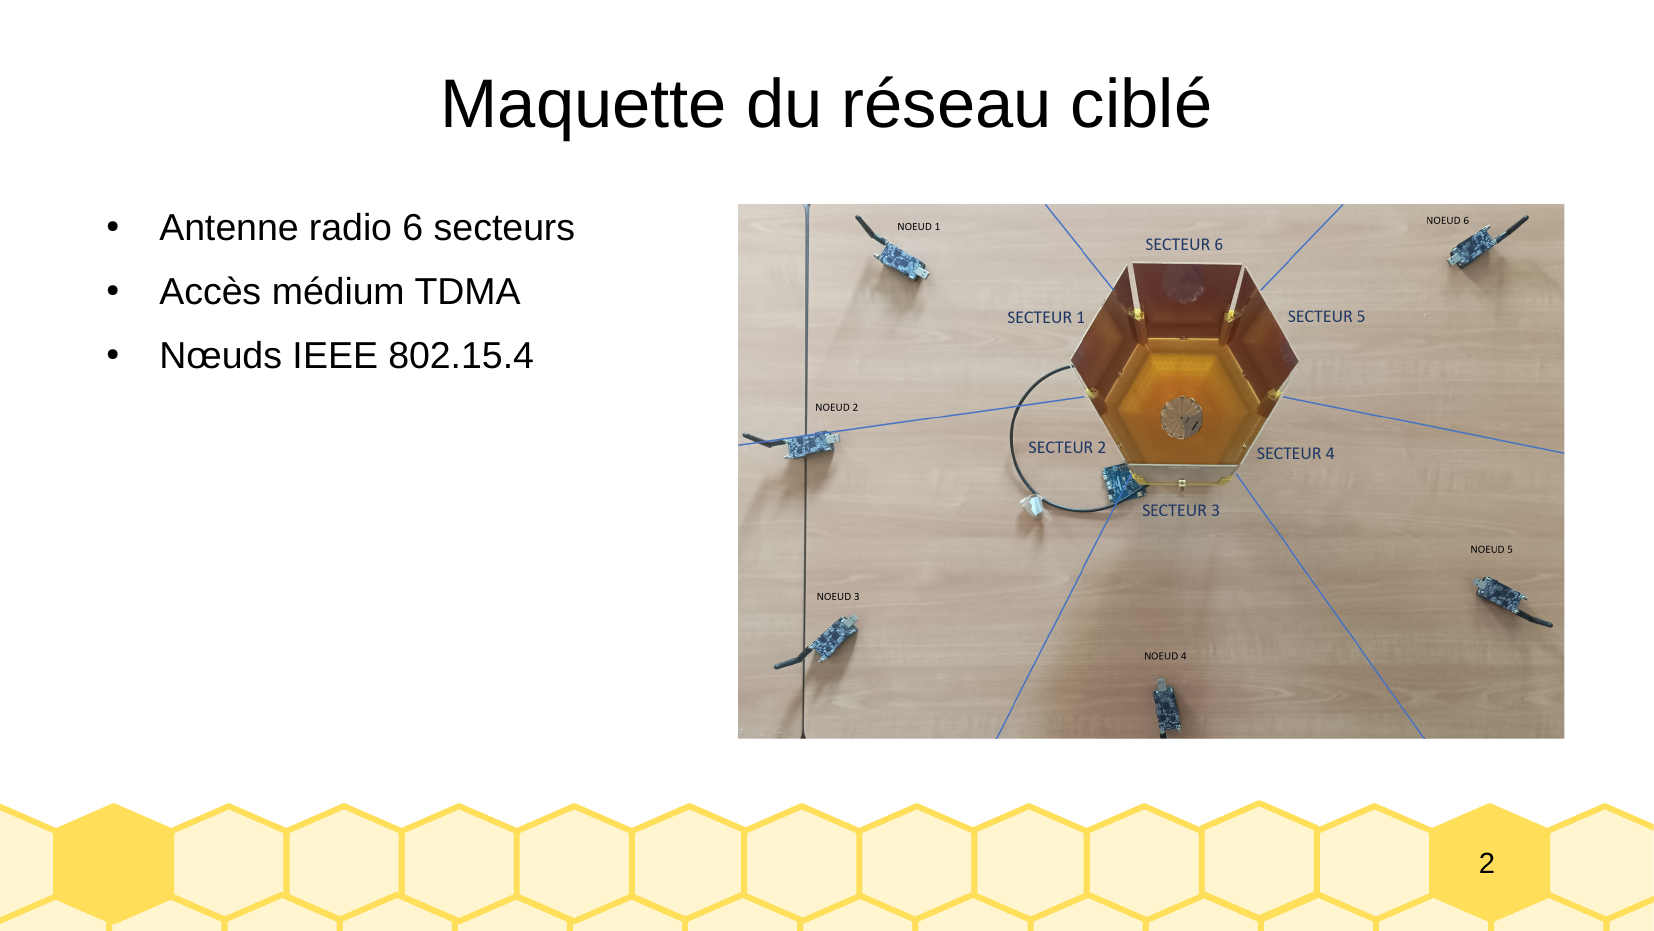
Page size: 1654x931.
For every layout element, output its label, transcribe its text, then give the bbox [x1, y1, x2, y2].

title Maquette du réseau ciblé [88, 29, 1565, 178]
picture [738, 204, 1565, 739]
list Antenne radio 6 secteurs Accès médium TDMA Nœuds IEEE 802.15.4 [88, 206, 738, 739]
